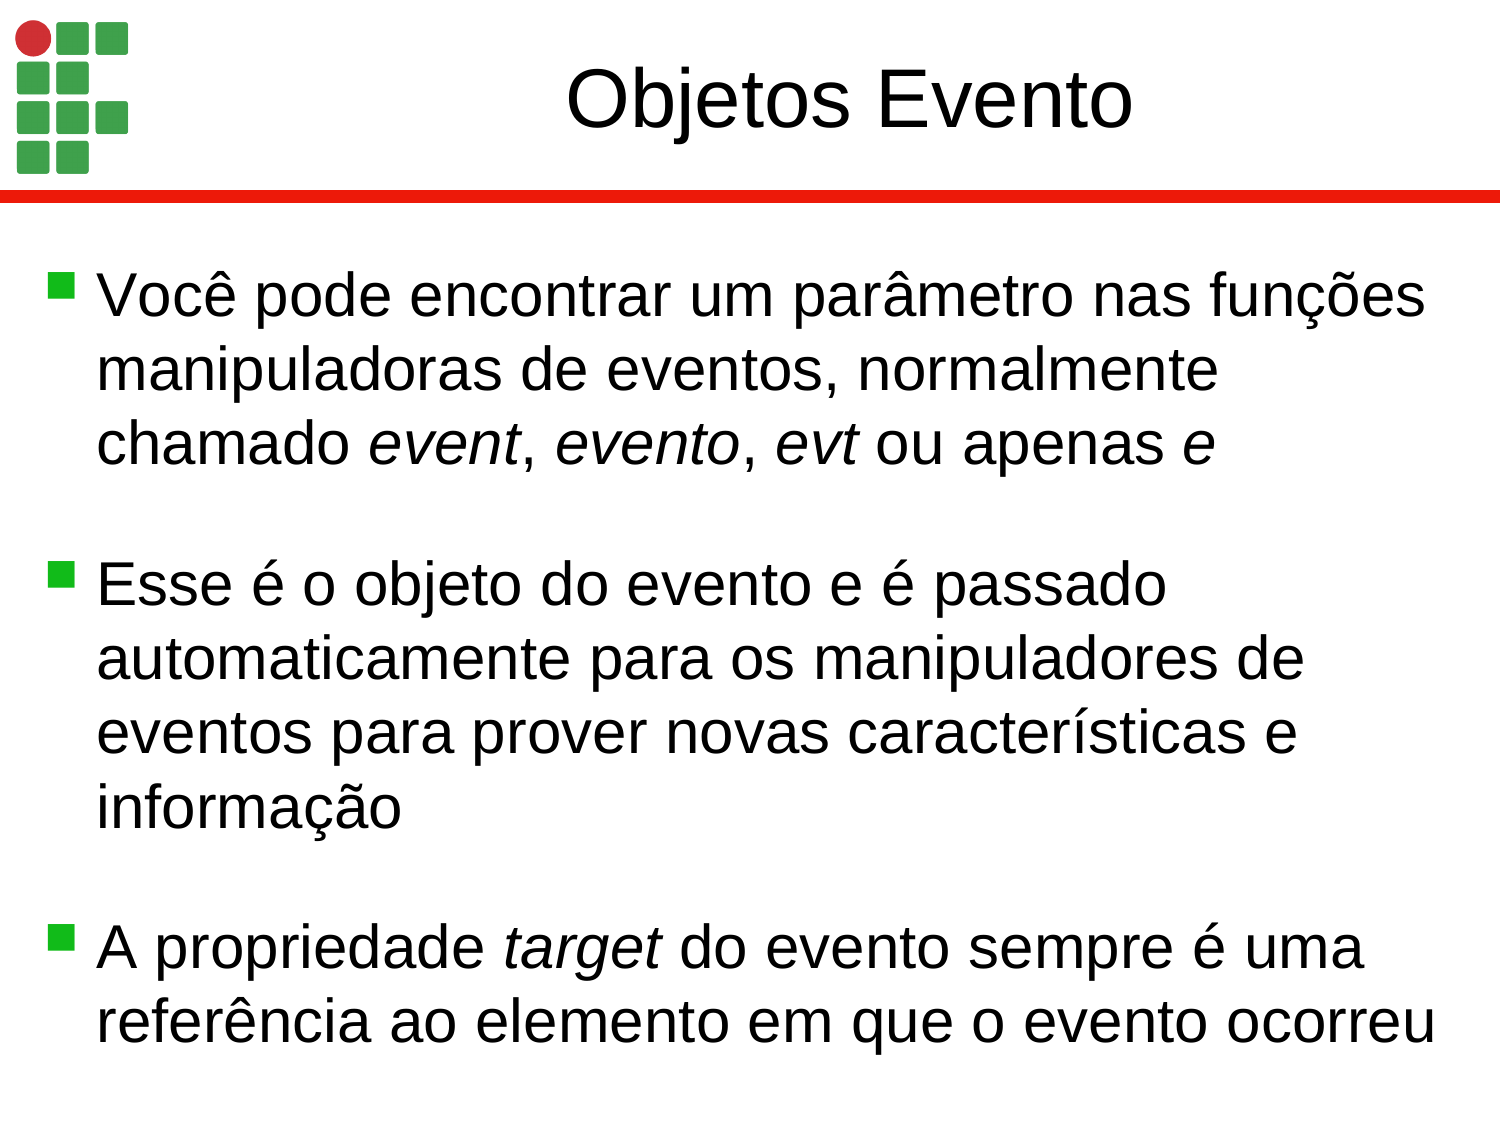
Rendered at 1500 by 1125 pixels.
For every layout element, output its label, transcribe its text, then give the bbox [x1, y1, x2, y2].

title Objetos Evento [230, 0, 1471, 202]
picture [14, 16, 130, 178]
list Você pode encontrar um parâmetro nas funções manipuladoras de eventos, normalmente chamado event, evento, evt ou apenas e Esse é o objeto do evento e é passado automaticamente para os manipuladores de eventos para prover novas características e informação A propriedade target do evento sempre é uma referência ao elemento em que o evento ocorreu [29, 207, 1471, 1087]
